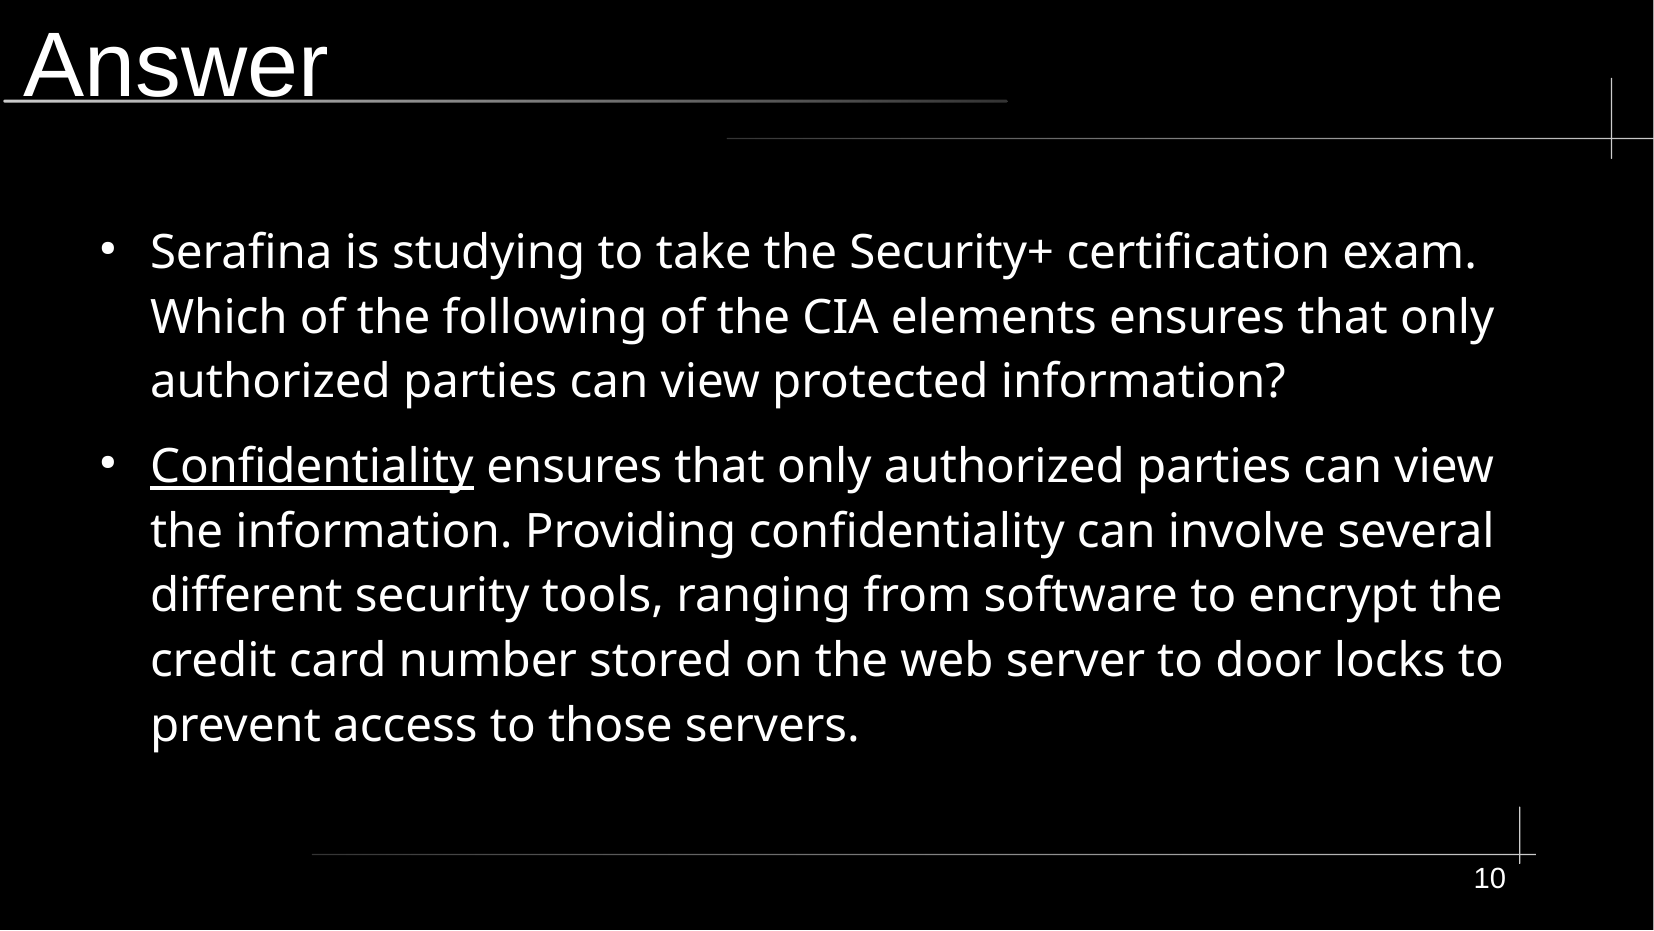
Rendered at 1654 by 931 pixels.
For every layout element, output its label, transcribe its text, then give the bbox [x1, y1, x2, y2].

list Serafina is studying to take the Security+ certification exam. Which of the following of the CIA elements ensures that only authorized parties can view protected information? Confidentiality ensures that only authorized parties can view the information. Providing confidentiality can involve several different security tools, ranging from software to encrypt the credit card number stored on the web server to door locks to prevent access to those servers. [82, 217, 1571, 758]
title Answer [23, 11, 1589, 119]
